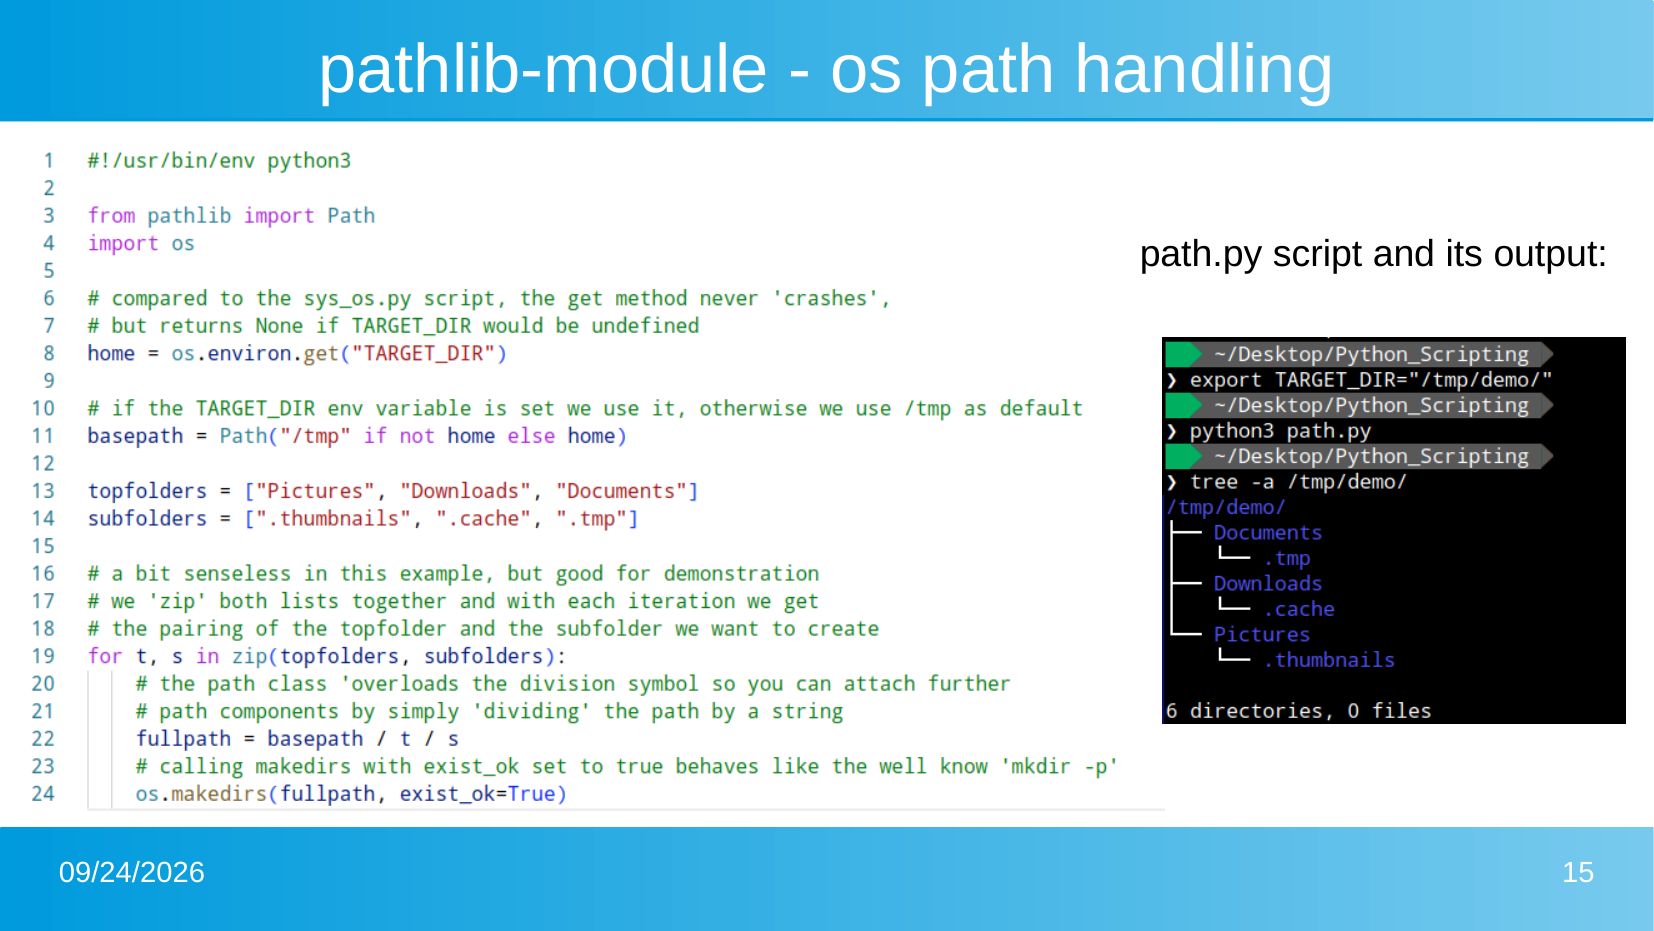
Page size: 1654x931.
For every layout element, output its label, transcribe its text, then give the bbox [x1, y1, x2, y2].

text_box path.py script and its output: [1125, 225, 1624, 282]
title pathlib-module - os path handling [59, 29, 1595, 108]
picture [0, 149, 1626, 811]
